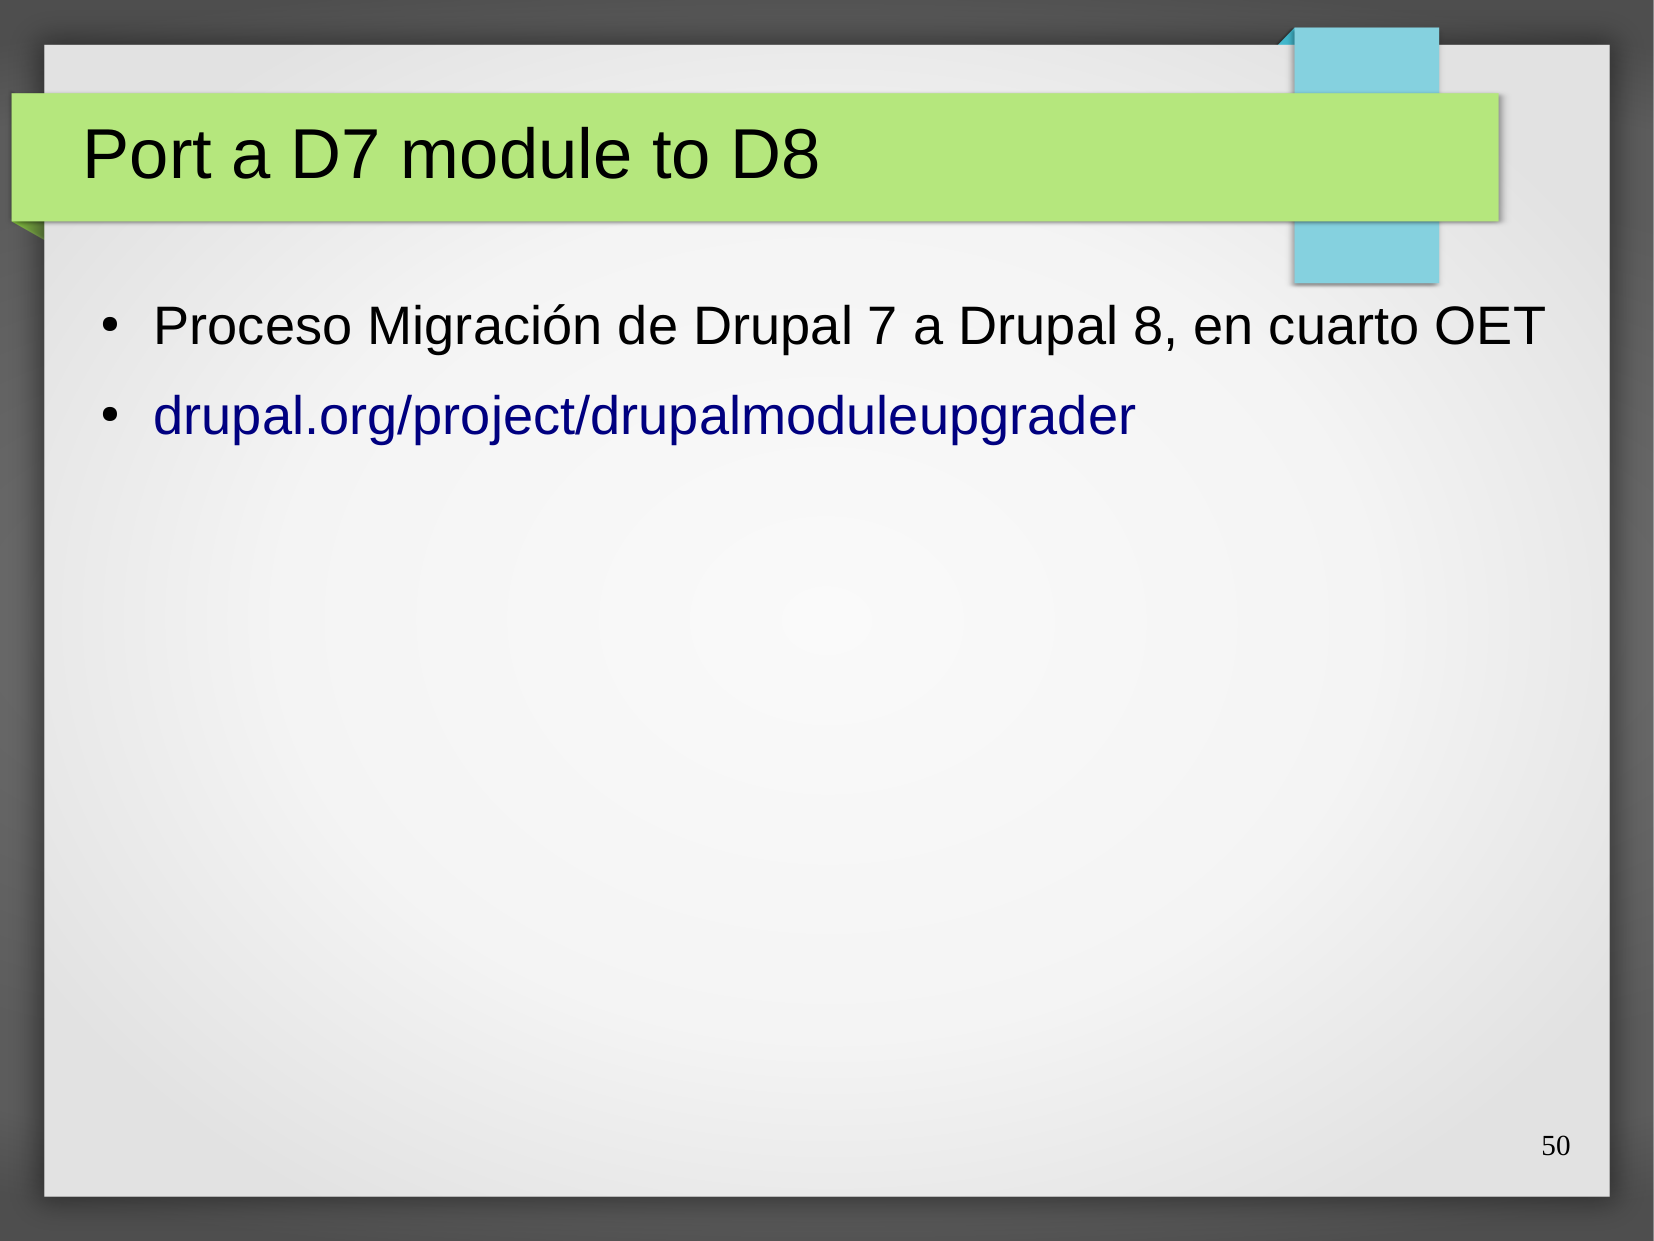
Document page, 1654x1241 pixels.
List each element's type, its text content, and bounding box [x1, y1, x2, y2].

list Proceso Migración de Drupal 7 a Drupal 8, en cuarto OET drupal.org/project/drupalmoduleupgrader [82, 295, 1571, 1015]
picture [0, 0, 1654, 1241]
title Port a D7 module to D8 [82, 94, 1264, 213]
